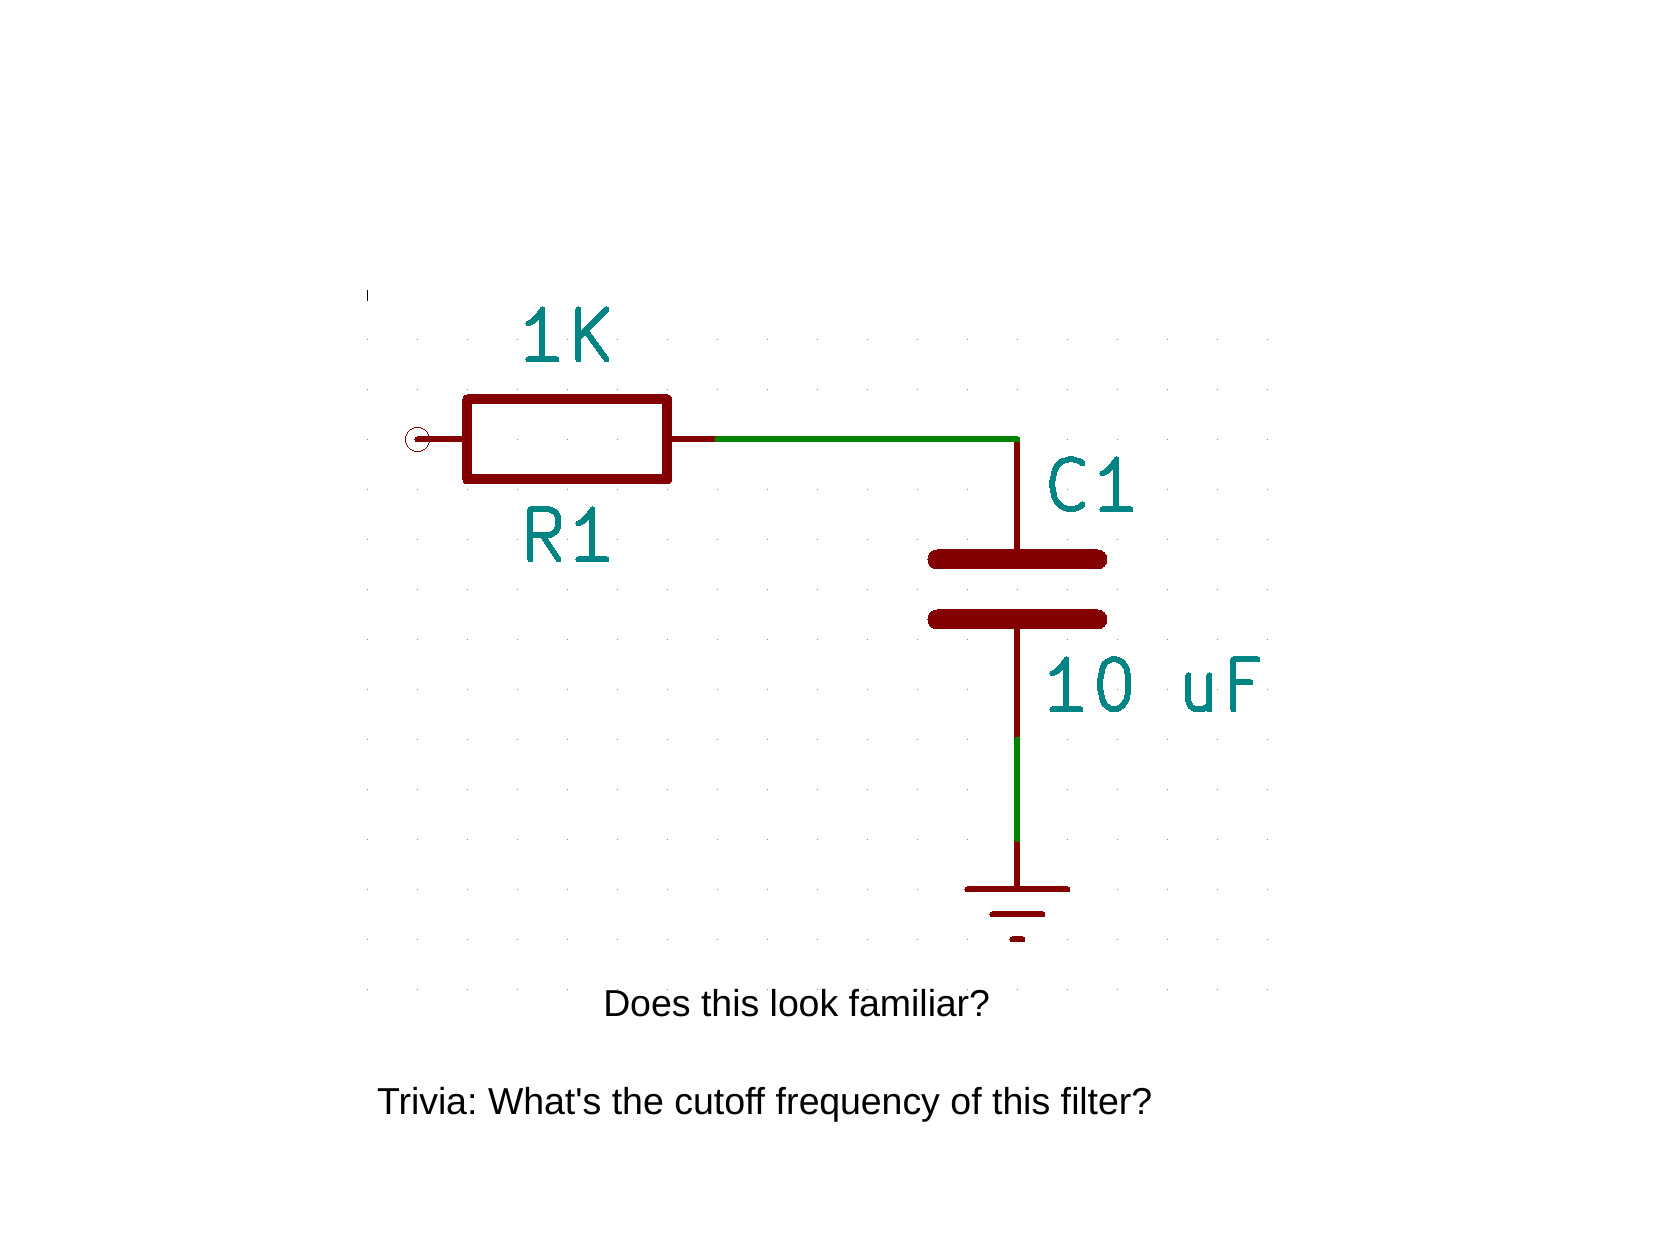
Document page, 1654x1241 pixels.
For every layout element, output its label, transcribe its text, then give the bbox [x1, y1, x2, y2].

text_box Does this look familiar? [588, 975, 1006, 1042]
text_box Trivia: What's the cutoff frequency of this filter? [362, 1073, 1171, 1141]
picture [360, 290, 1294, 1010]
